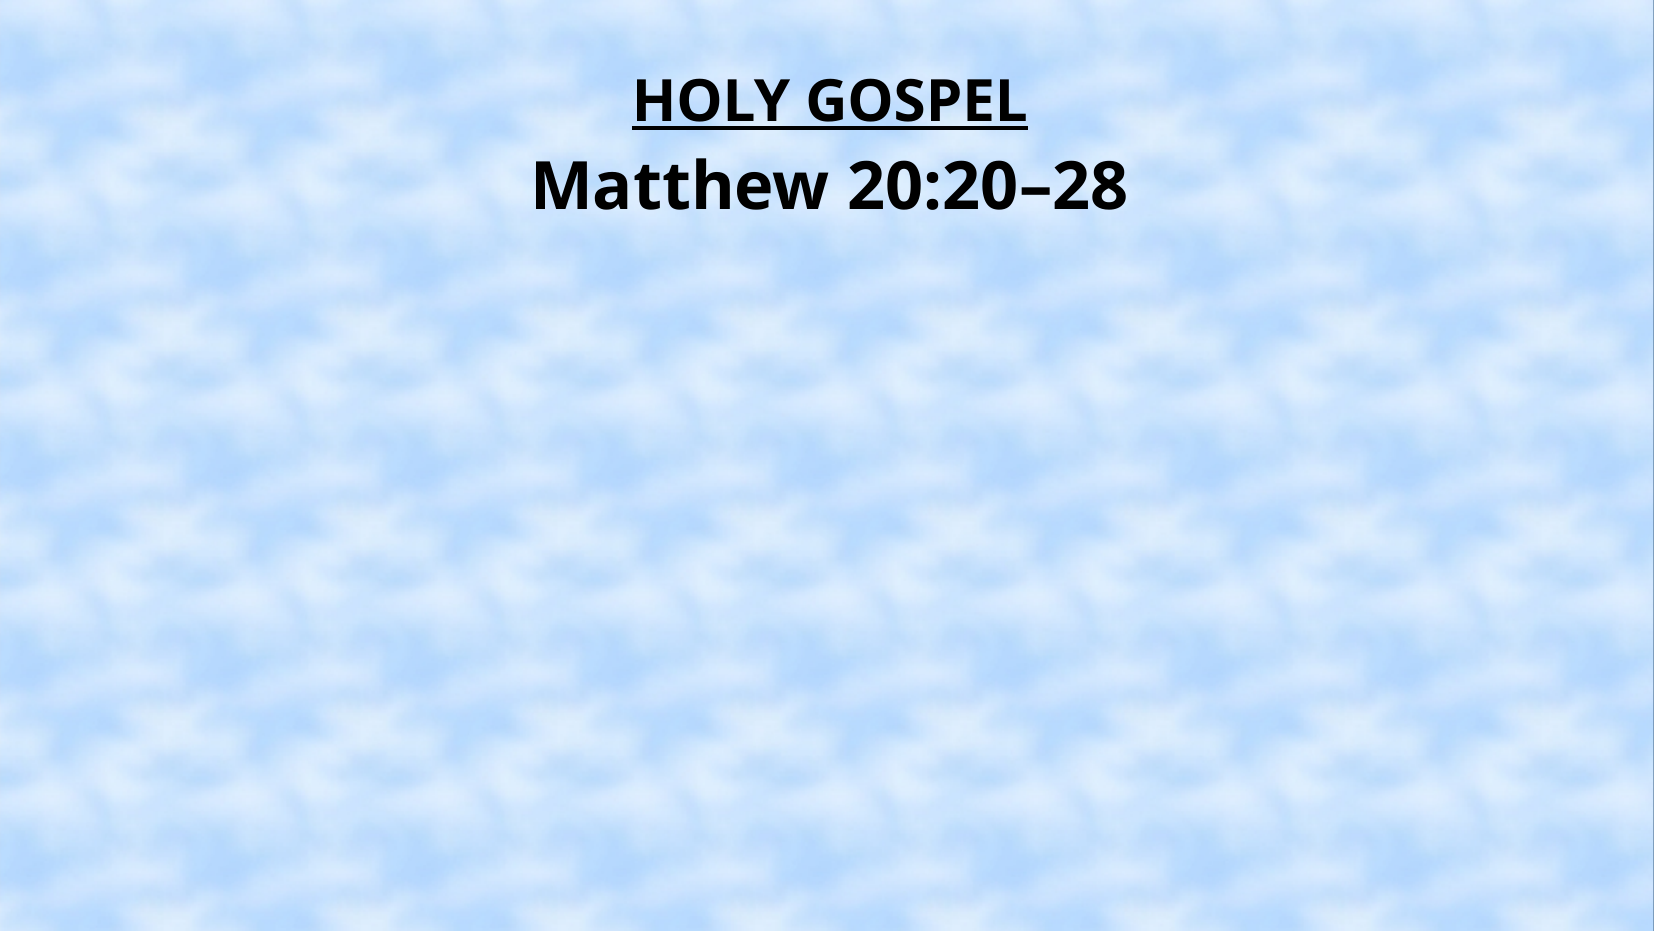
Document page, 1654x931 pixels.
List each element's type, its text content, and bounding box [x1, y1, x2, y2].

picture [0, 0, 1654, 931]
text_box HOLY GOSPEL Matthew 20:20–28 [109, 51, 1550, 233]
